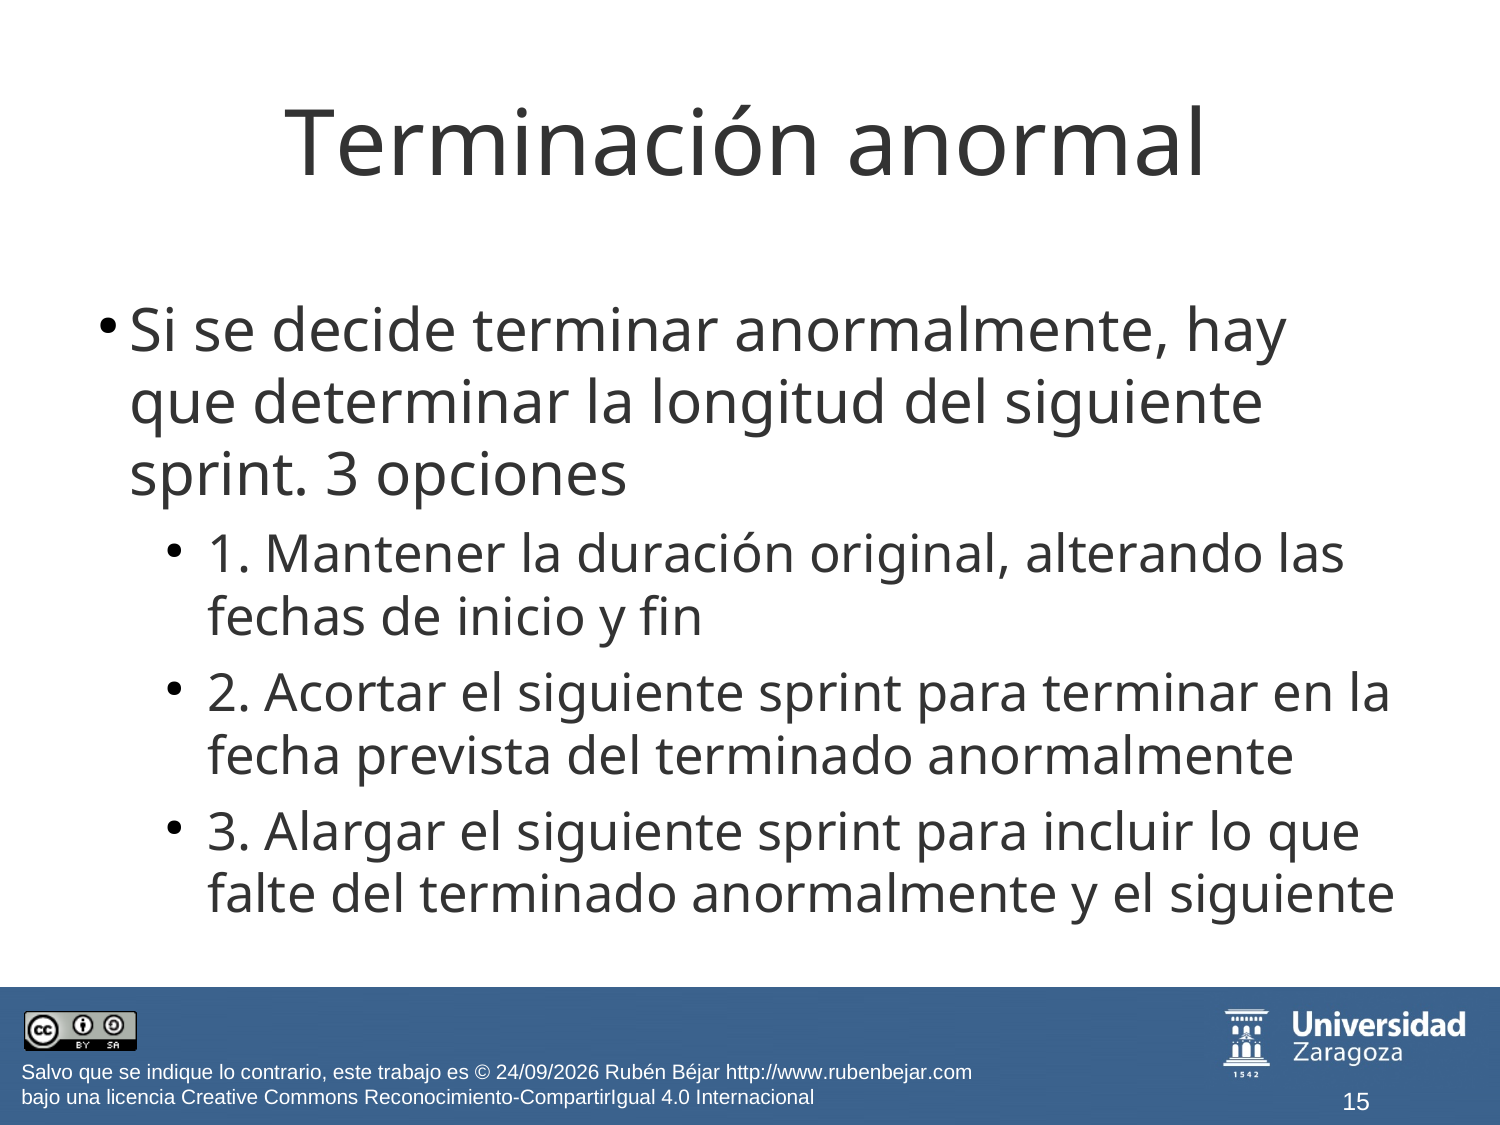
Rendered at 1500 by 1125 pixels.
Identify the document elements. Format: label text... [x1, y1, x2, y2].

picture [0, 987, 1500, 1125]
list Si se decide terminar anormalmente, hay que determinar la longitud del siguiente sprint. 3 opciones 1. Mantener la duración original, alterando las fechas de inicio y fin 2. Acortar el siguiente sprint para terminar en la fecha prevista del terminado anormalmente 3. Alargar el siguiente sprint para incluir lo que falte del terminado anormalmente y el siguiente [82, 283, 1418, 957]
title Terminación anormal [74, 21, 1420, 257]
